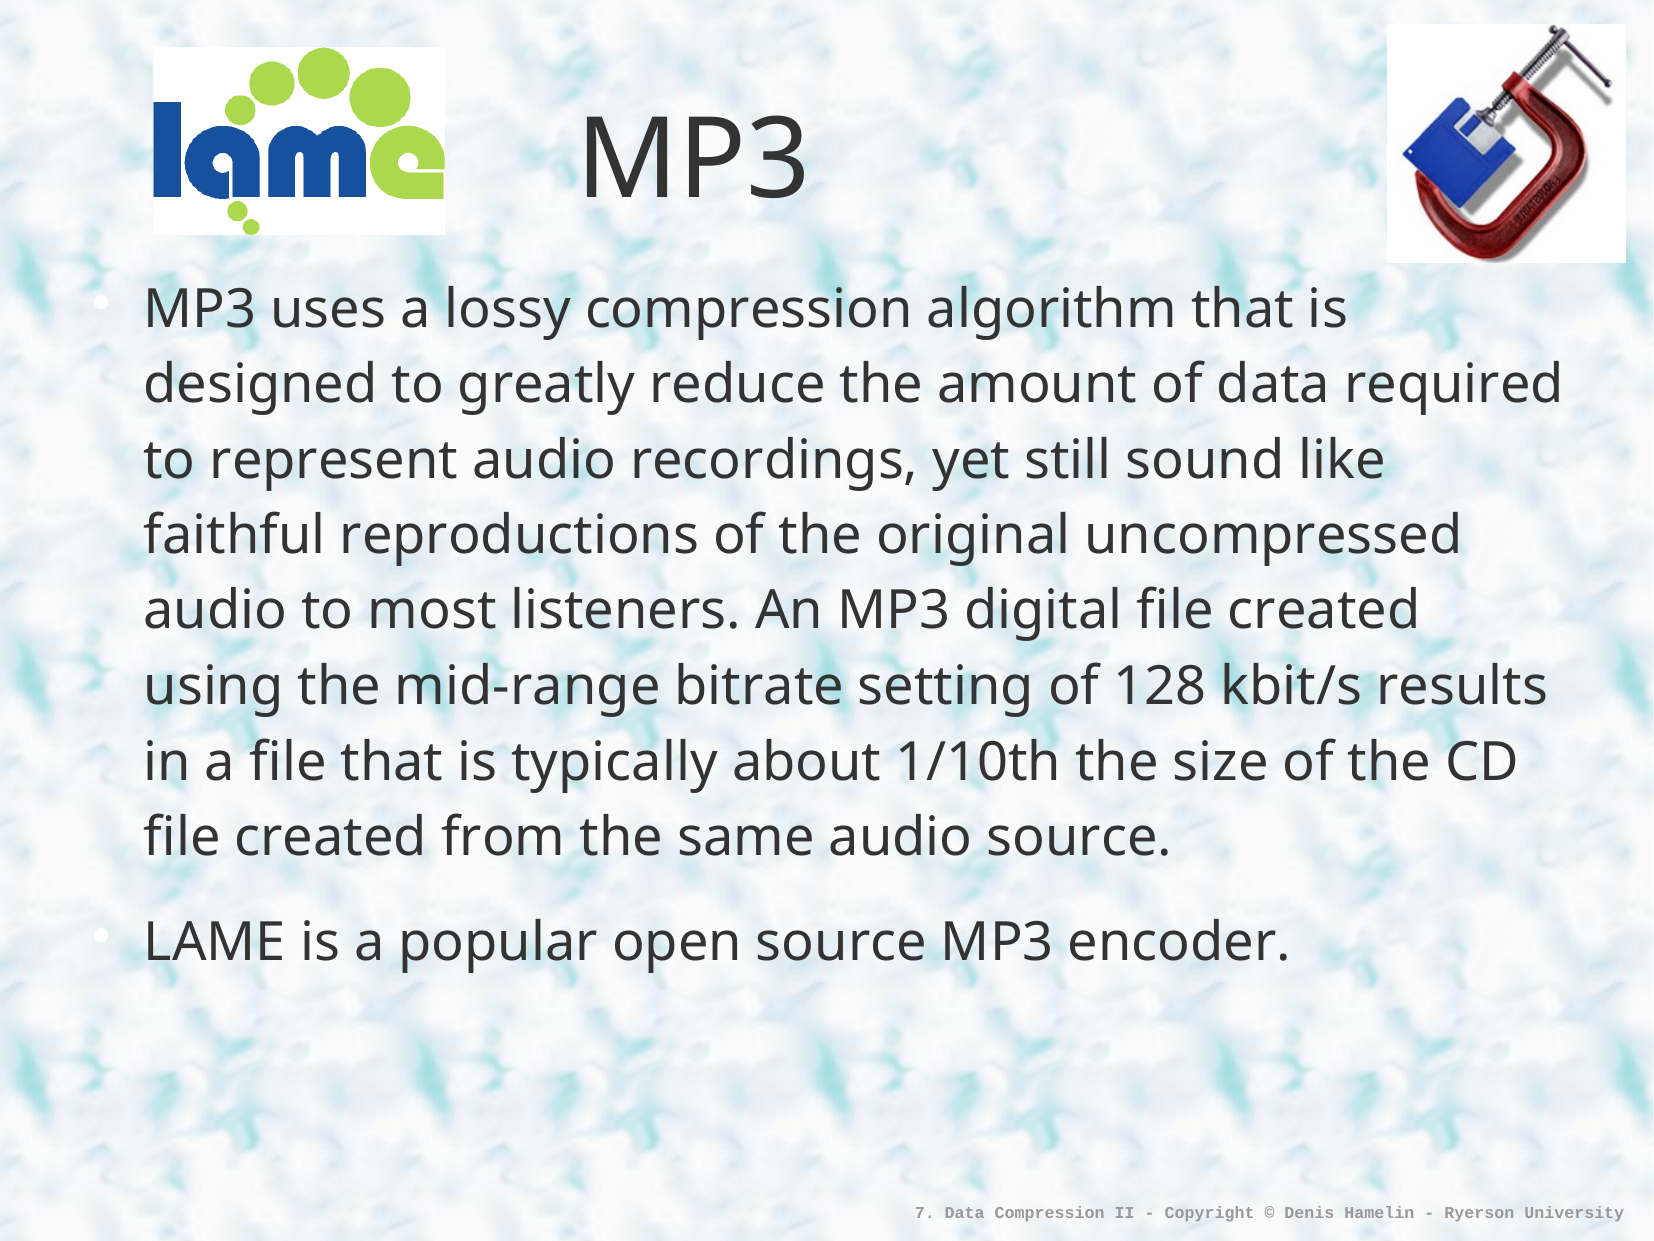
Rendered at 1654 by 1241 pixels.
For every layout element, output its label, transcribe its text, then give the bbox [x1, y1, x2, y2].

title MP3 [37, 37, 1350, 245]
picture [0, 0, 1654, 1241]
list MP3 uses a lossy compression algorithm that is designed to greatly reduce the amount of data required to represent audio recordings, yet still sound like faithful reproductions of the original uncompressed audio to most listeners. An MP3 digital file created using the mid-range bitrate setting of 128 kbit/s results in a file that is typically about 1/10th the size of the CD file created from the same audio source. LAME is a popular open source MP3 encoder. [75, 262, 1576, 1201]
